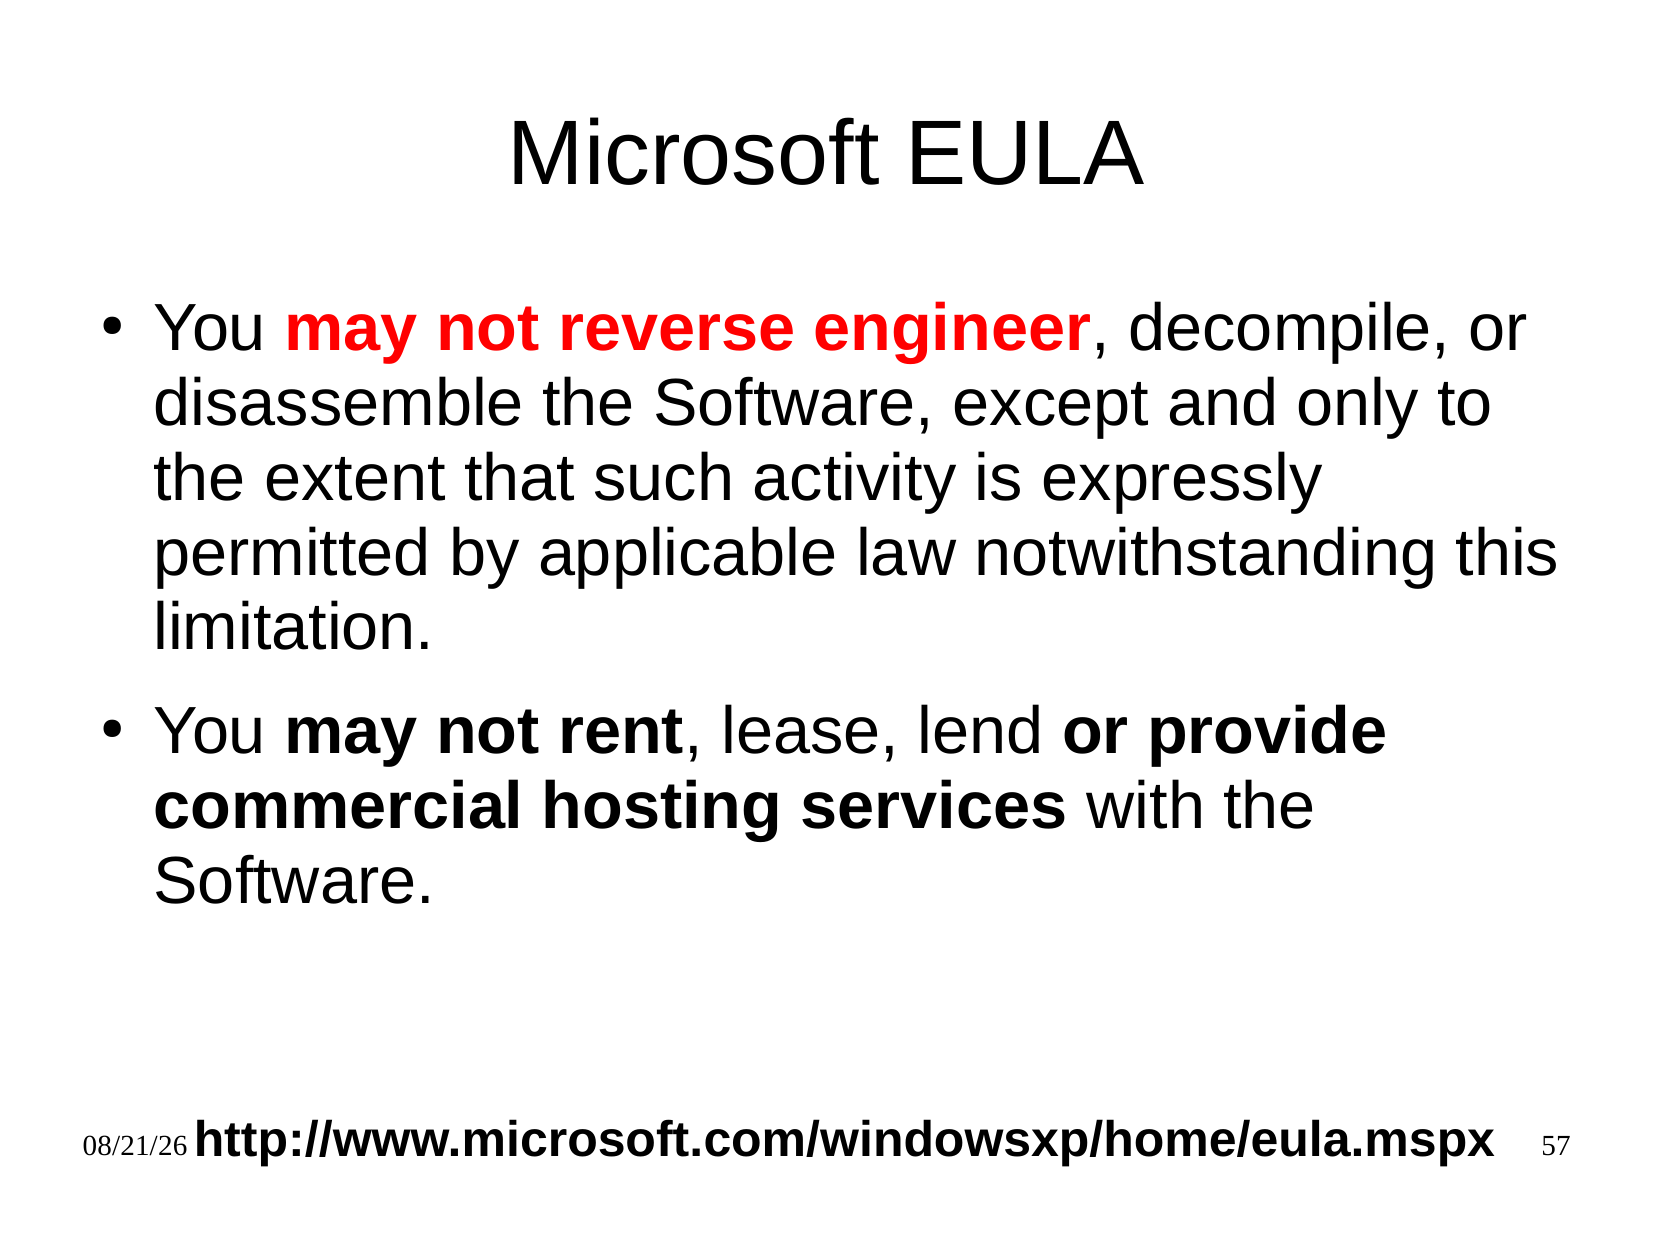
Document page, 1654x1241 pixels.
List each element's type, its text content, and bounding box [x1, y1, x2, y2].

title Microsoft EULA [82, 41, 1571, 265]
list You may not reverse engineer, decompile, or disassemble the Software, except and only to the extent that such activity is expressly permitted by applicable law notwithstanding this limitation. You may not rent, lease, lend or provide commercial hosting services with the Software. [82, 290, 1571, 1094]
text_box http://www.microsoft.com/windowsxp/home/eula.mspx [94, 1103, 1595, 1175]
